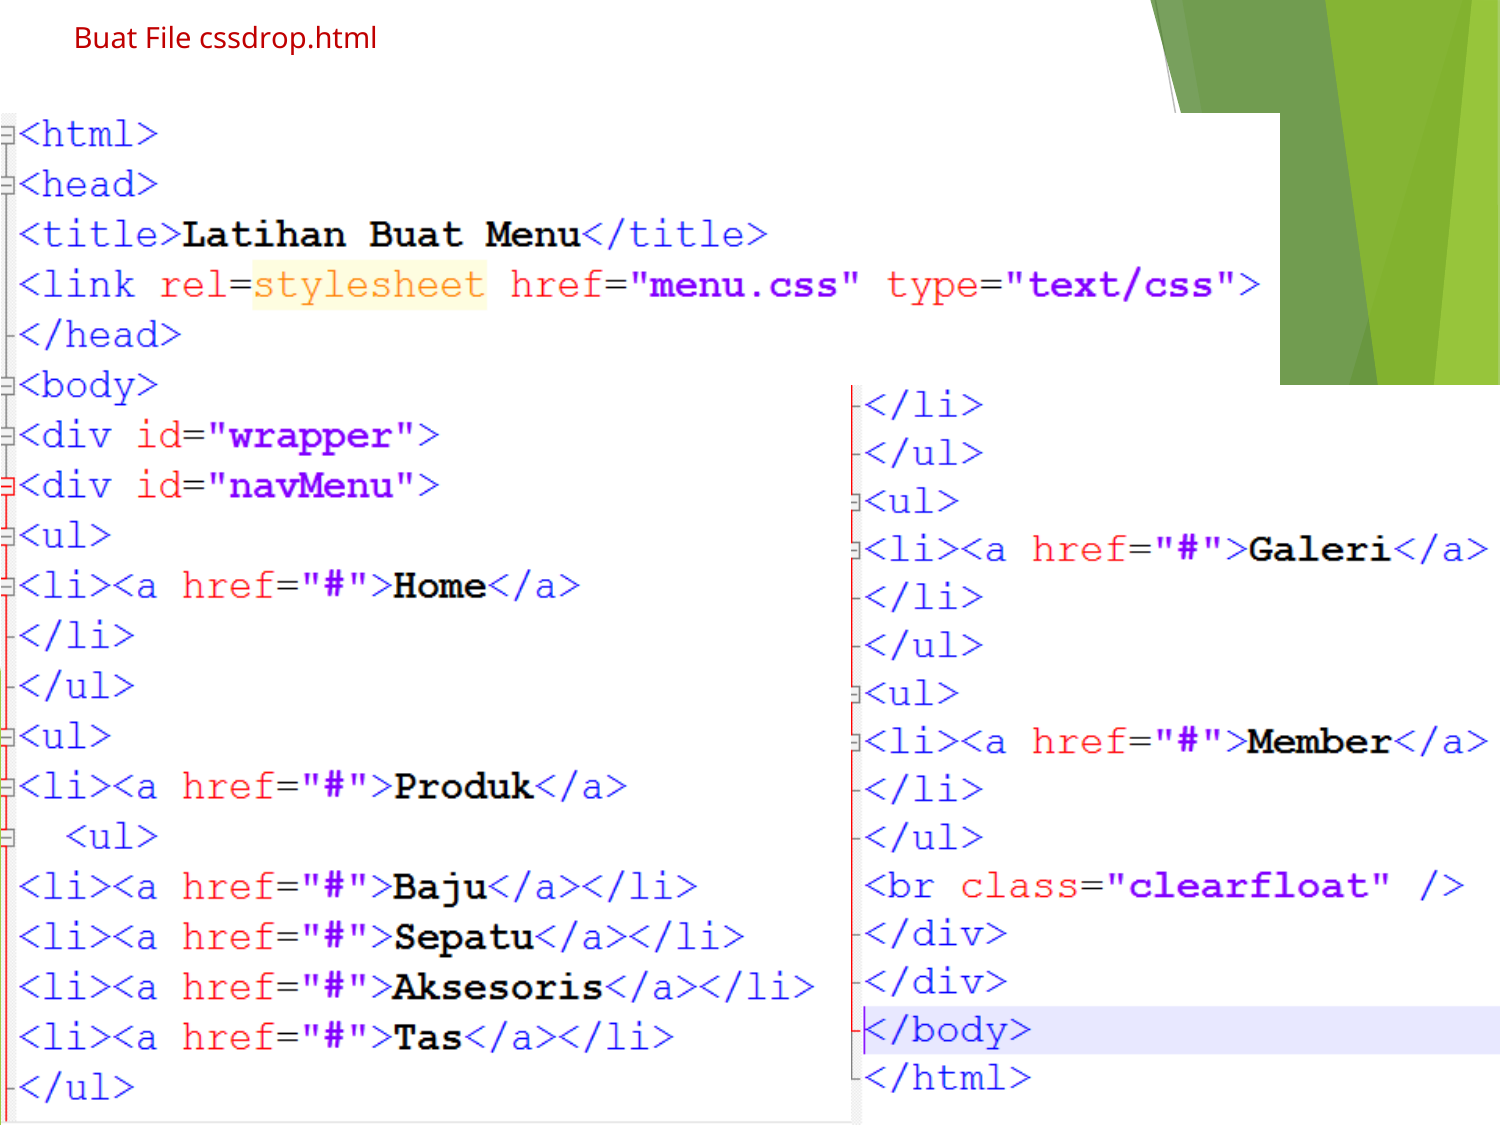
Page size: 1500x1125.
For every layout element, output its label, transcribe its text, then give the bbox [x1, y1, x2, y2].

title Buat File cssdrop.html [58, 11, 1426, 96]
picture [1, 113, 1500, 1125]
